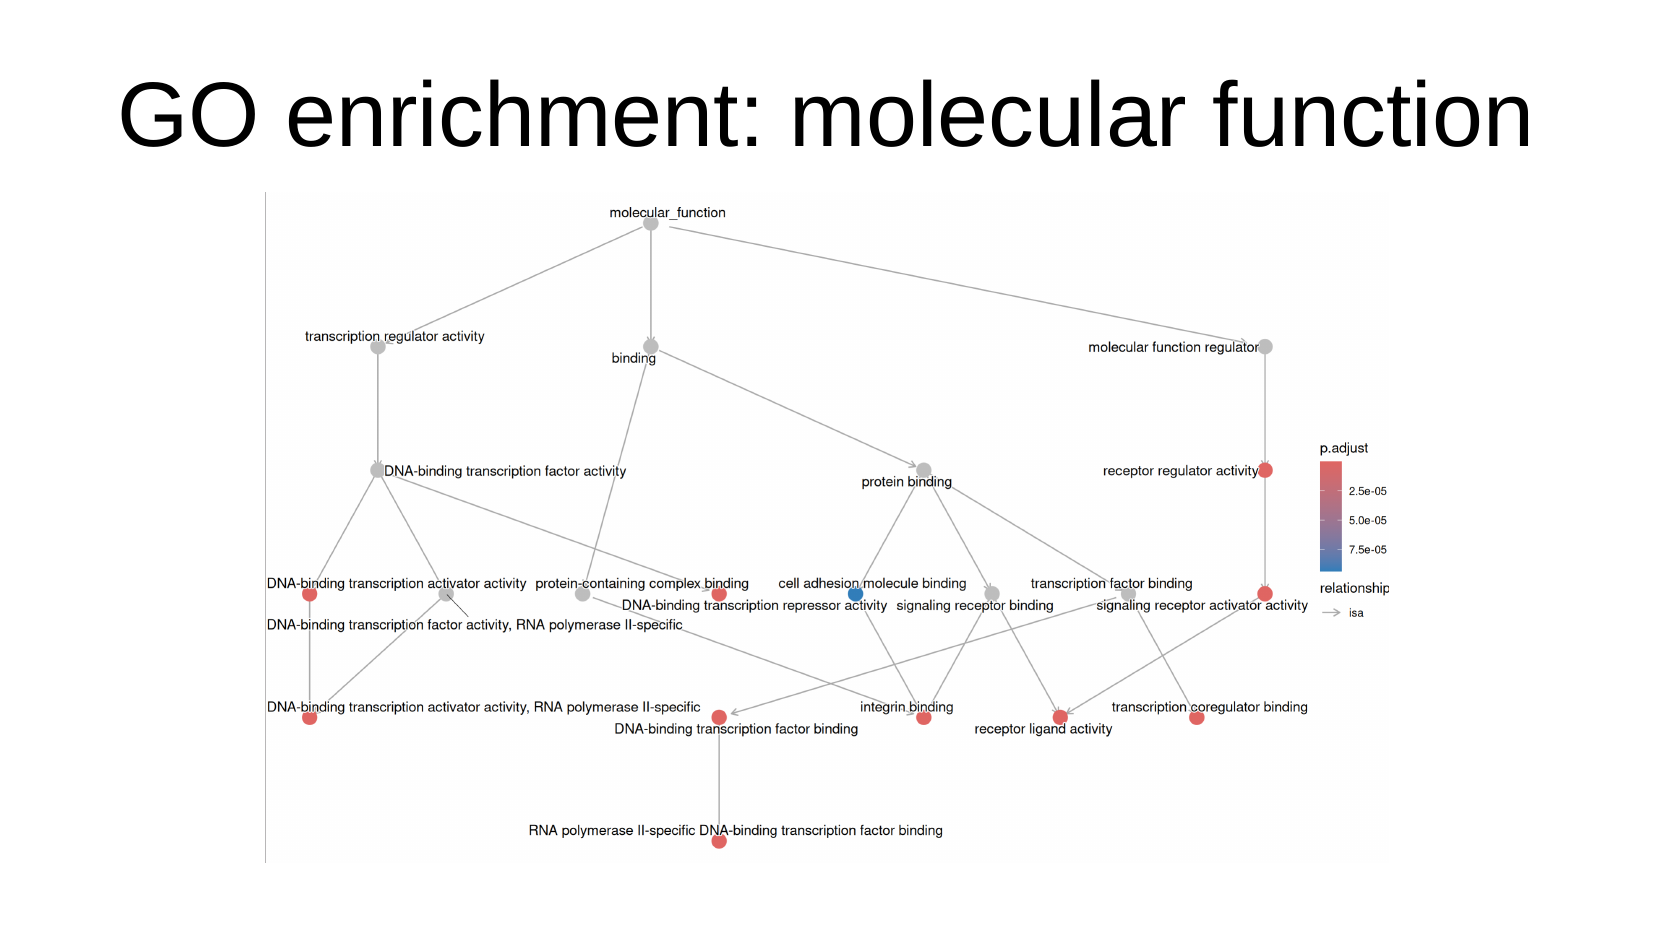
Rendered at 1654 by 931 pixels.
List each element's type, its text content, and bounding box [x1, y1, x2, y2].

picture [265, 192, 1389, 863]
title GO enrichment: molecular function [82, 37, 1571, 193]
